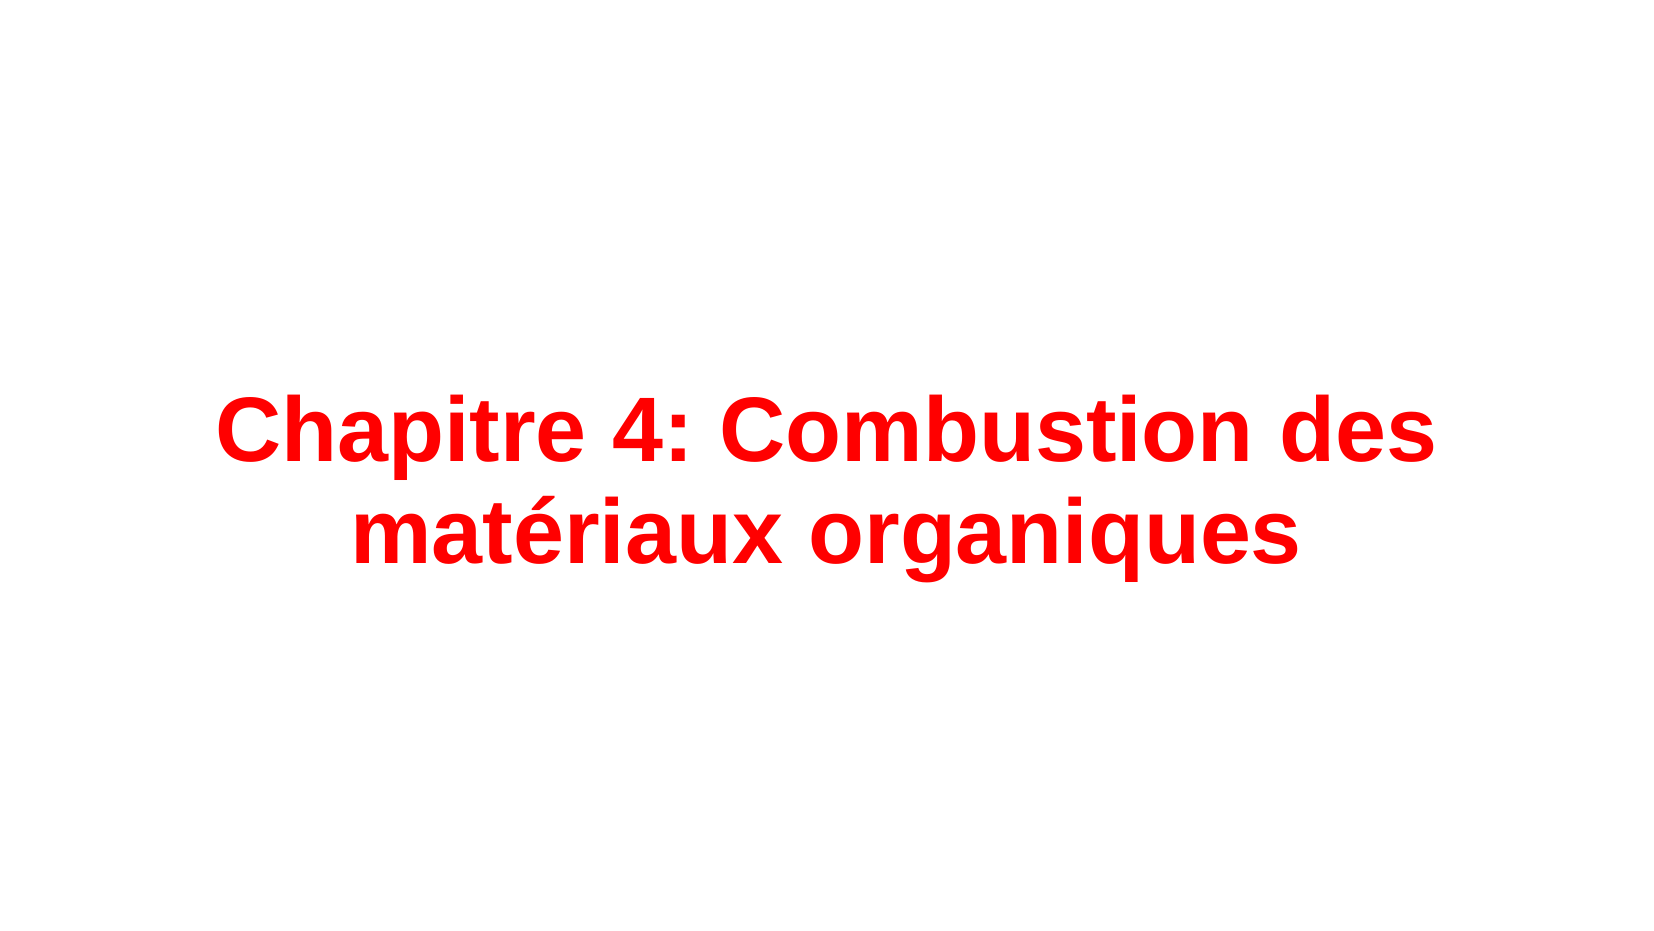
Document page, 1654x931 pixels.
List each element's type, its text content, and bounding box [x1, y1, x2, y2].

title Chapitre 4: Combustion des matériaux organiques [82, 378, 1571, 584]
